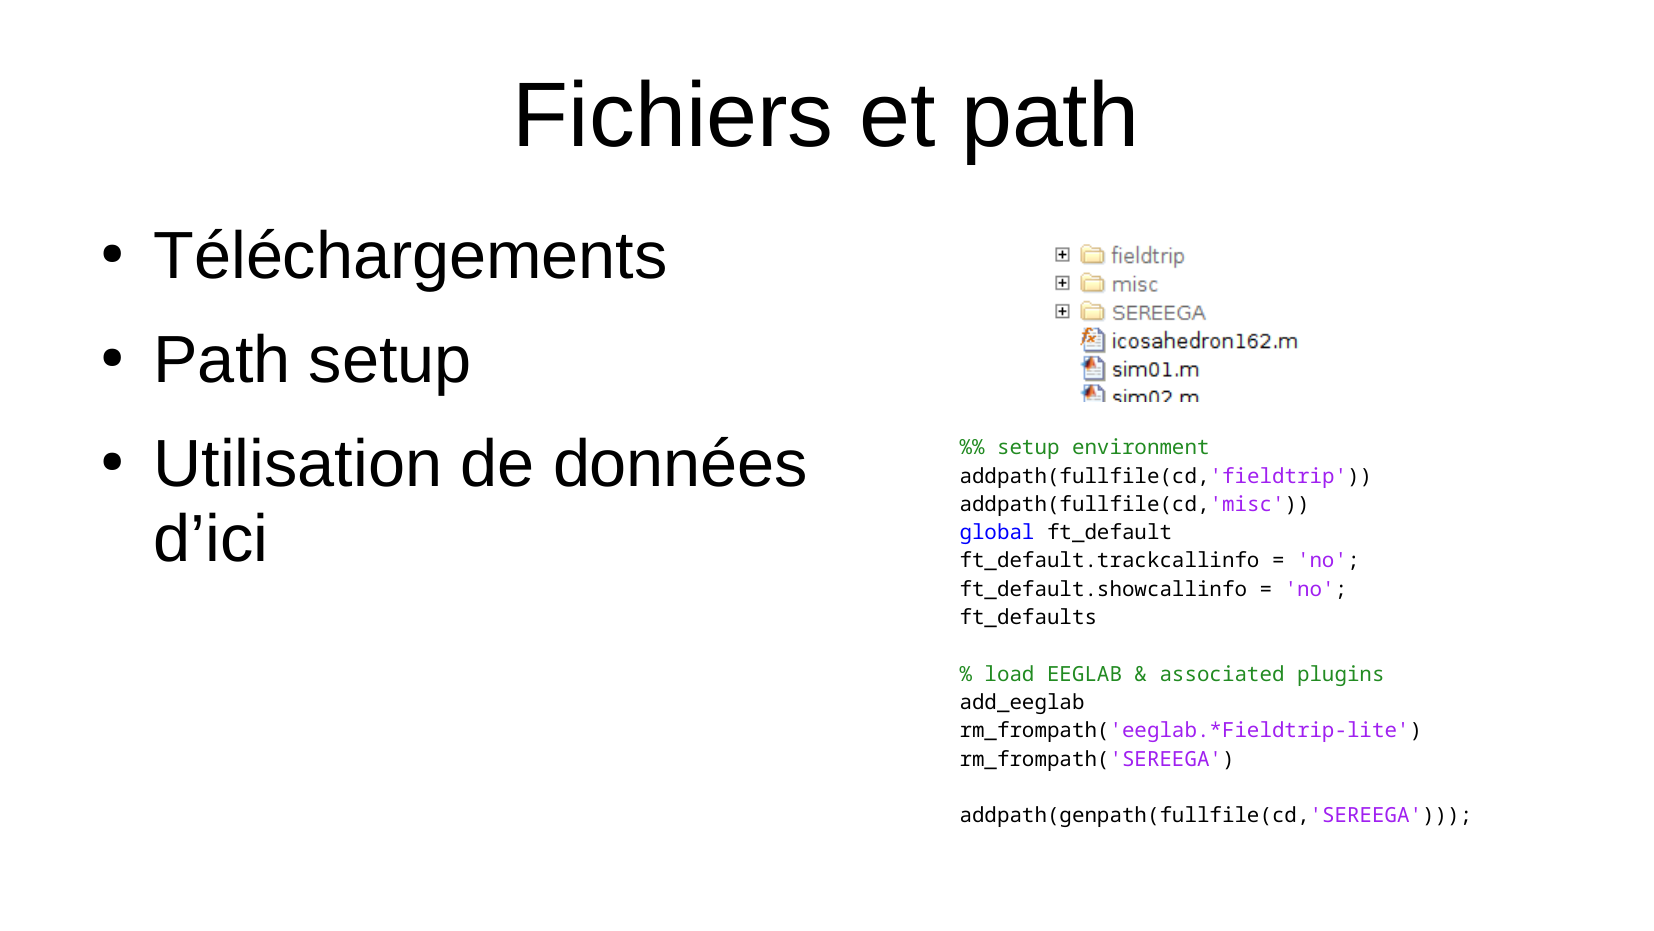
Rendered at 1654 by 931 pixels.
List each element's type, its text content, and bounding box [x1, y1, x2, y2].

text_box %% setup environment addpath(fullfile(cd,'fieldtrip')) addpath(fullfile(cd,'misc')) global ft_default ft_default.trackcallinfo = 'no'; ft_default.showcallinfo = 'no'; ft_defaults % load EEGLAB & associated plugins add_eeglab rm_frompath('eeglab.*Fieldtrip-lite') rm_frompath('SEREEGA') addpath(genpath(fullfile(cd,'SEREEGA'))); [944, 425, 1642, 824]
title Fichiers et path [82, 37, 1571, 193]
list Téléchargements Path setup Utilisation de données d’ici [82, 217, 809, 758]
picture [1051, 243, 1311, 402]
